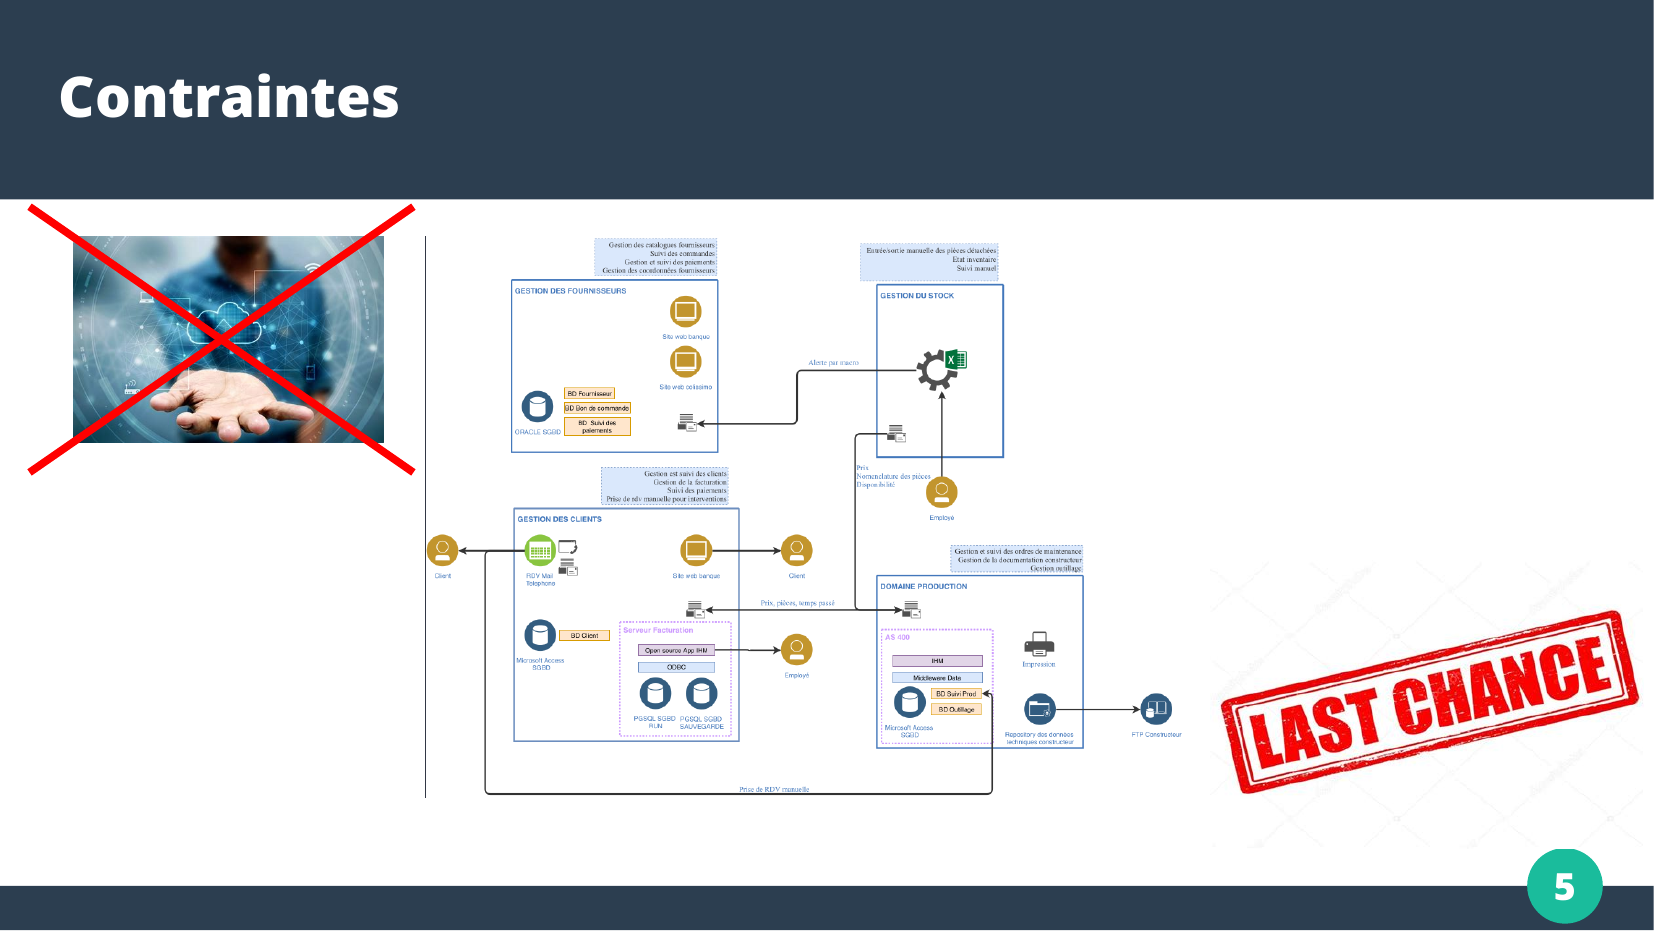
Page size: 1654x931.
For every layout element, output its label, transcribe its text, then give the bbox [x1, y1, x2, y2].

picture [230, 331, 242, 340]
title Contraintes [59, 37, 1595, 155]
picture [73, 243, 213, 436]
picture [243, 236, 384, 443]
picture [81, 346, 362, 443]
picture [1210, 560, 1644, 849]
picture [425, 236, 1182, 798]
picture [81, 236, 362, 334]
